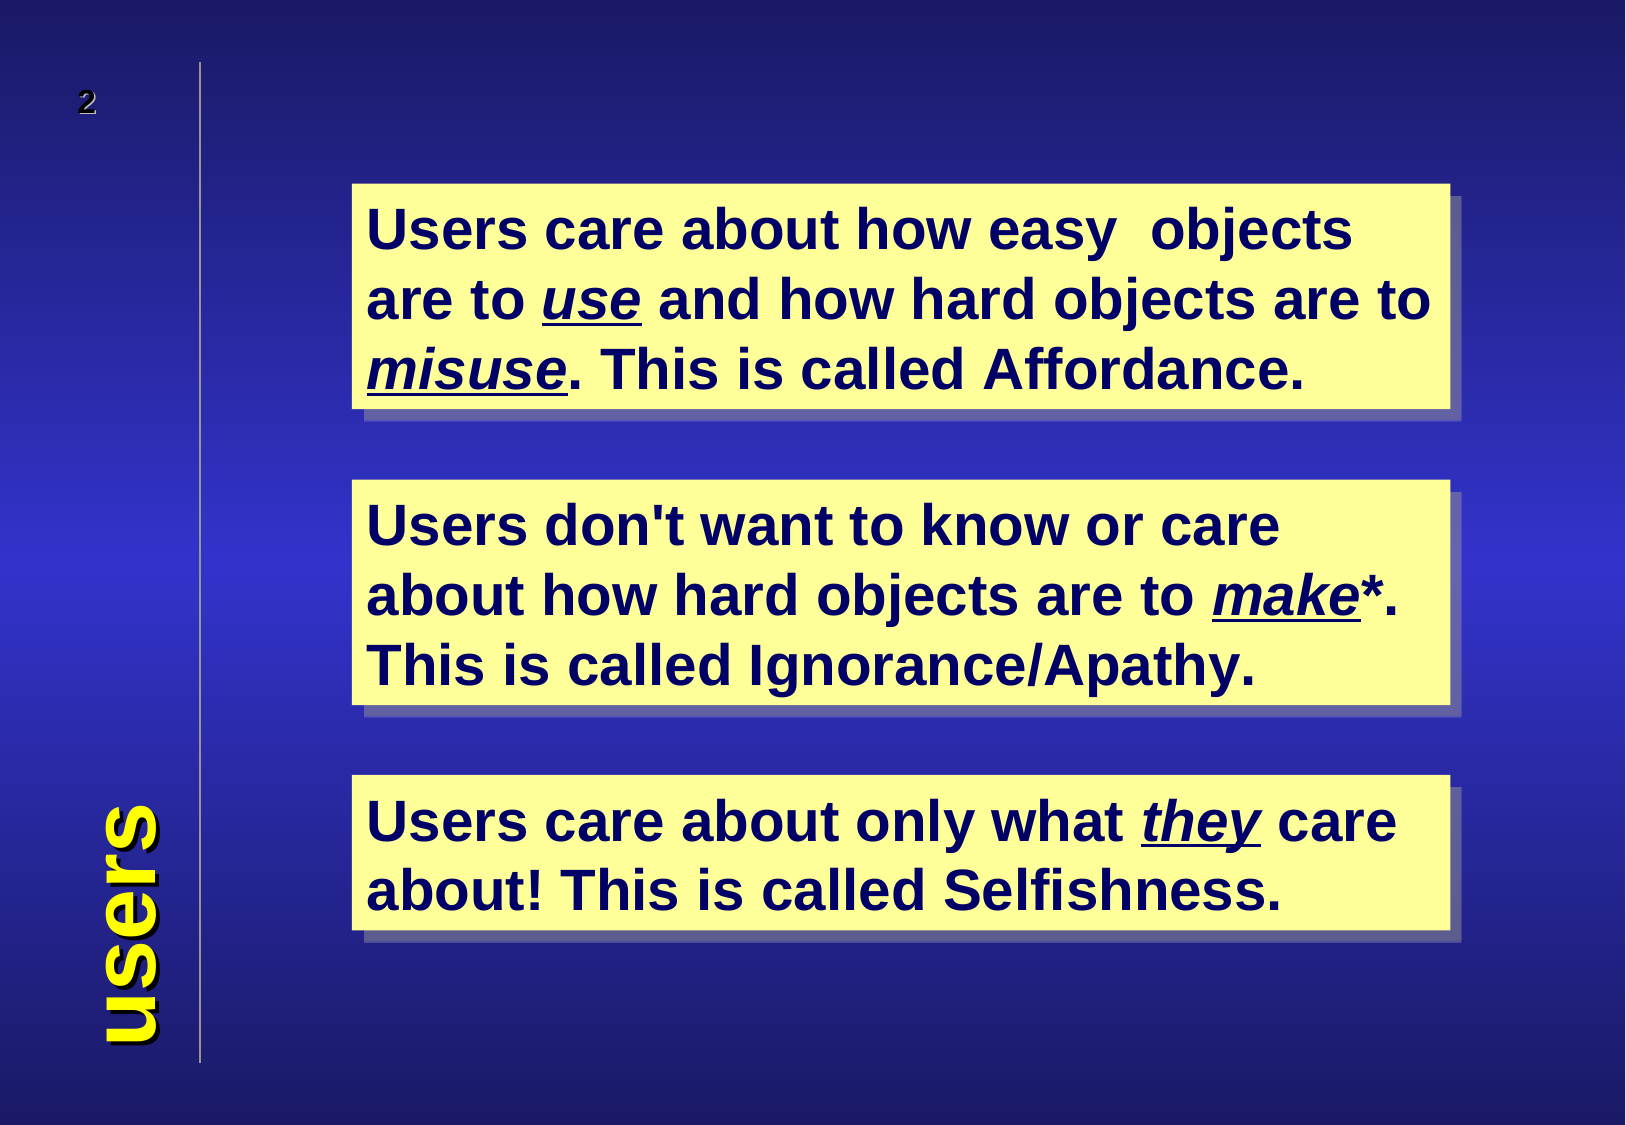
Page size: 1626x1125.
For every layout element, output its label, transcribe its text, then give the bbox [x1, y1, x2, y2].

text_box Users care about only what they care about! This is called Selfishness. [351, 774, 1451, 931]
list [212, 62, 1593, 1063]
text_box Users care about how easy objects are to use and how hard objects are to misuse. This is called Affordance. [351, 183, 1451, 410]
title users [50, 187, 188, 1063]
text_box Users don't want to know or care about how hard objects are to make*. This is called Ignorance/Apathy. [351, 479, 1451, 706]
